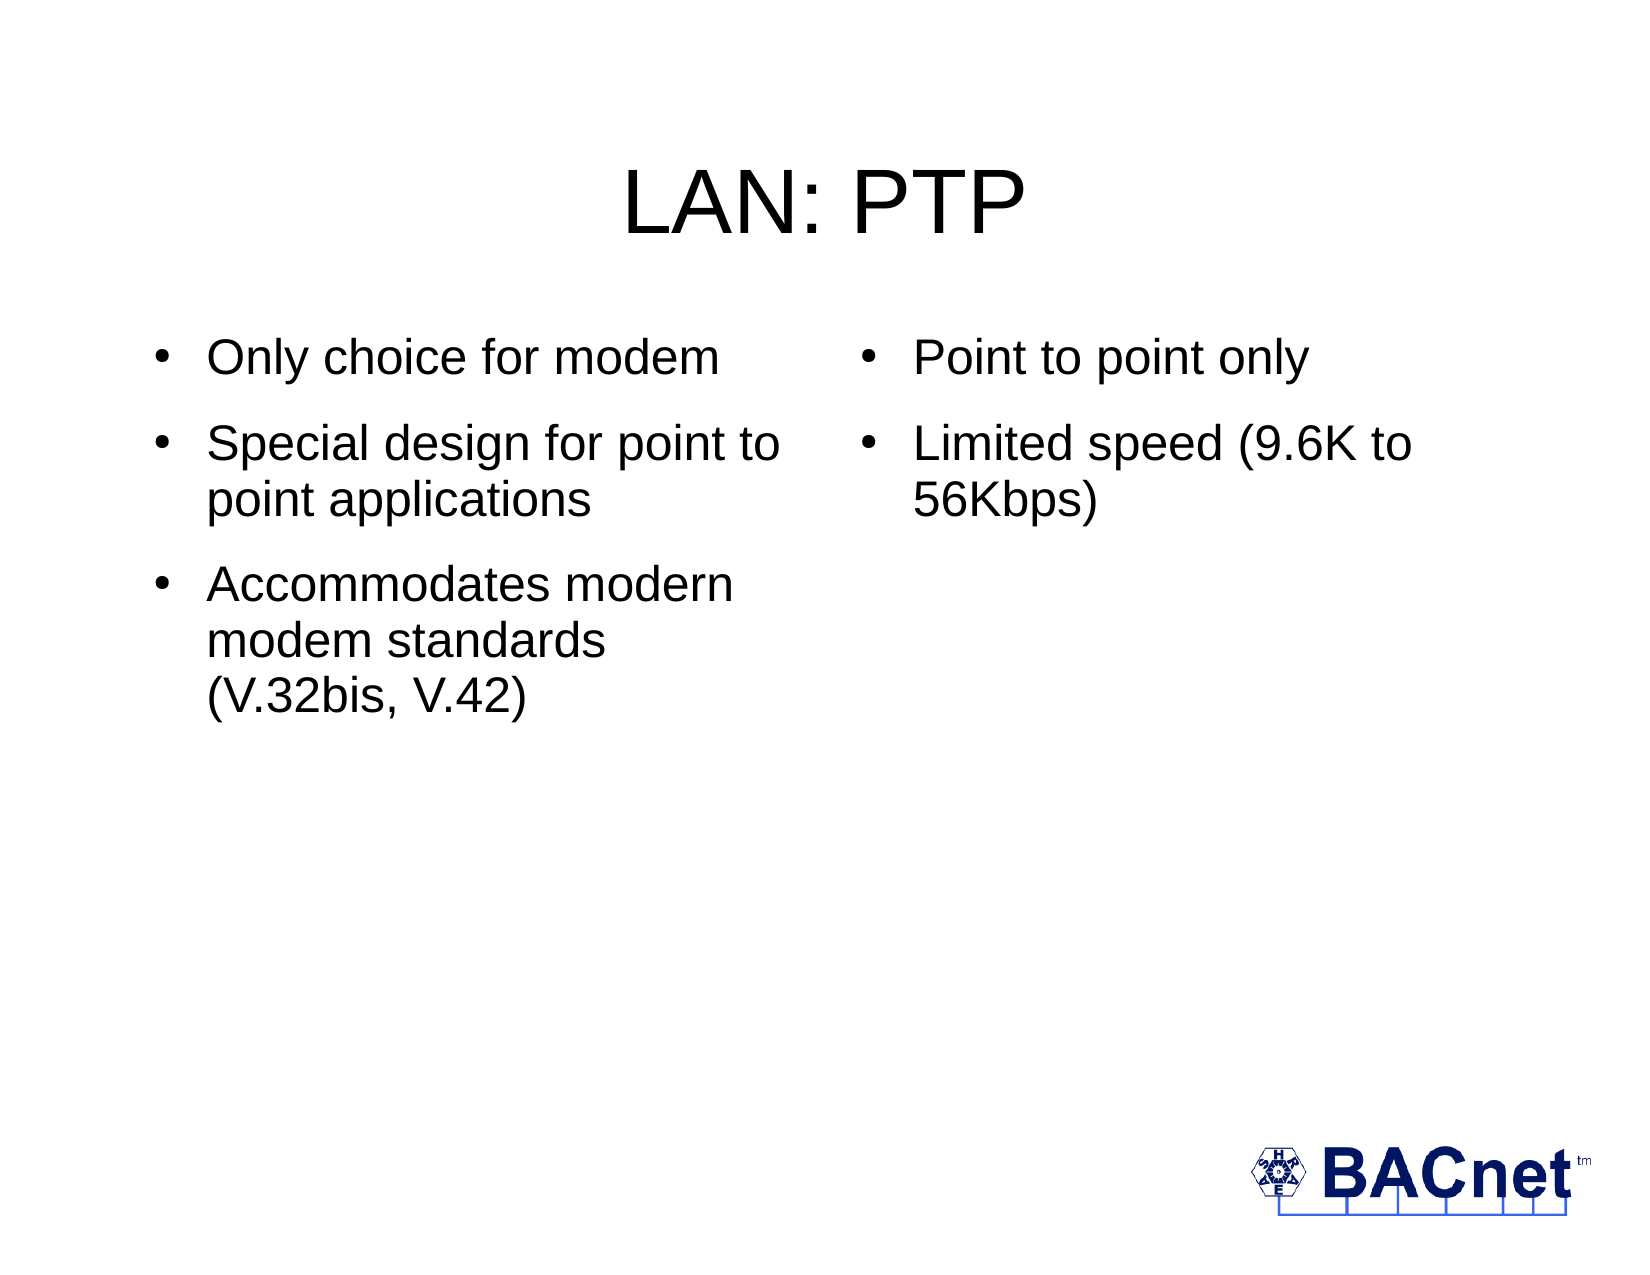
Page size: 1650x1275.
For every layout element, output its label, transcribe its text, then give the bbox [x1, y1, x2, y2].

list Point to point only Limited speed (9.6K to 56Kbps) [842, 329, 1515, 1079]
picture [1251, 1146, 1591, 1216]
list Only choice for modem Special design for point to point applications Accommodates modern modem standards (V.32bis, V.42) [135, 329, 809, 1079]
title LAN: PTP [135, 112, 1515, 291]
